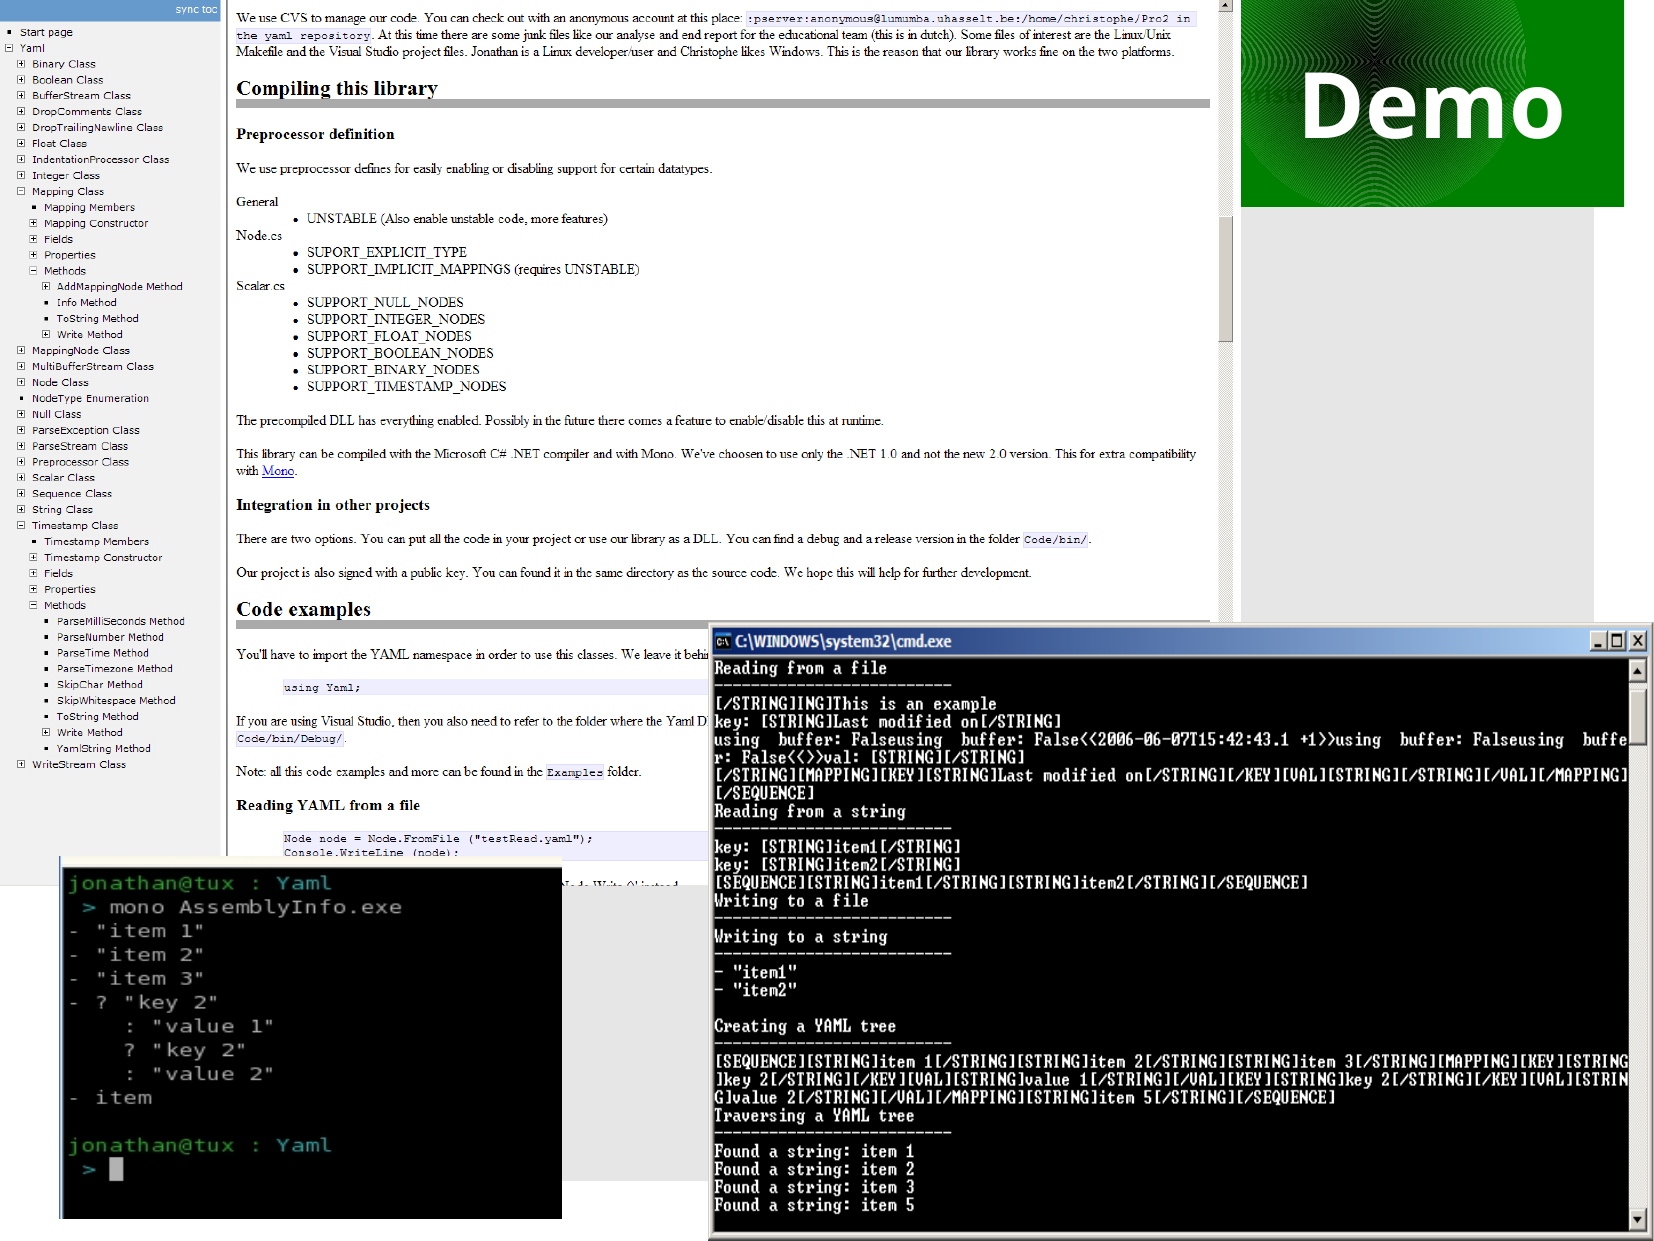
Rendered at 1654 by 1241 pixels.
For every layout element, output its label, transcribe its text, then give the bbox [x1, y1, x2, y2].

title Demo [1241, 0, 1625, 207]
picture [0, 0, 1654, 1241]
